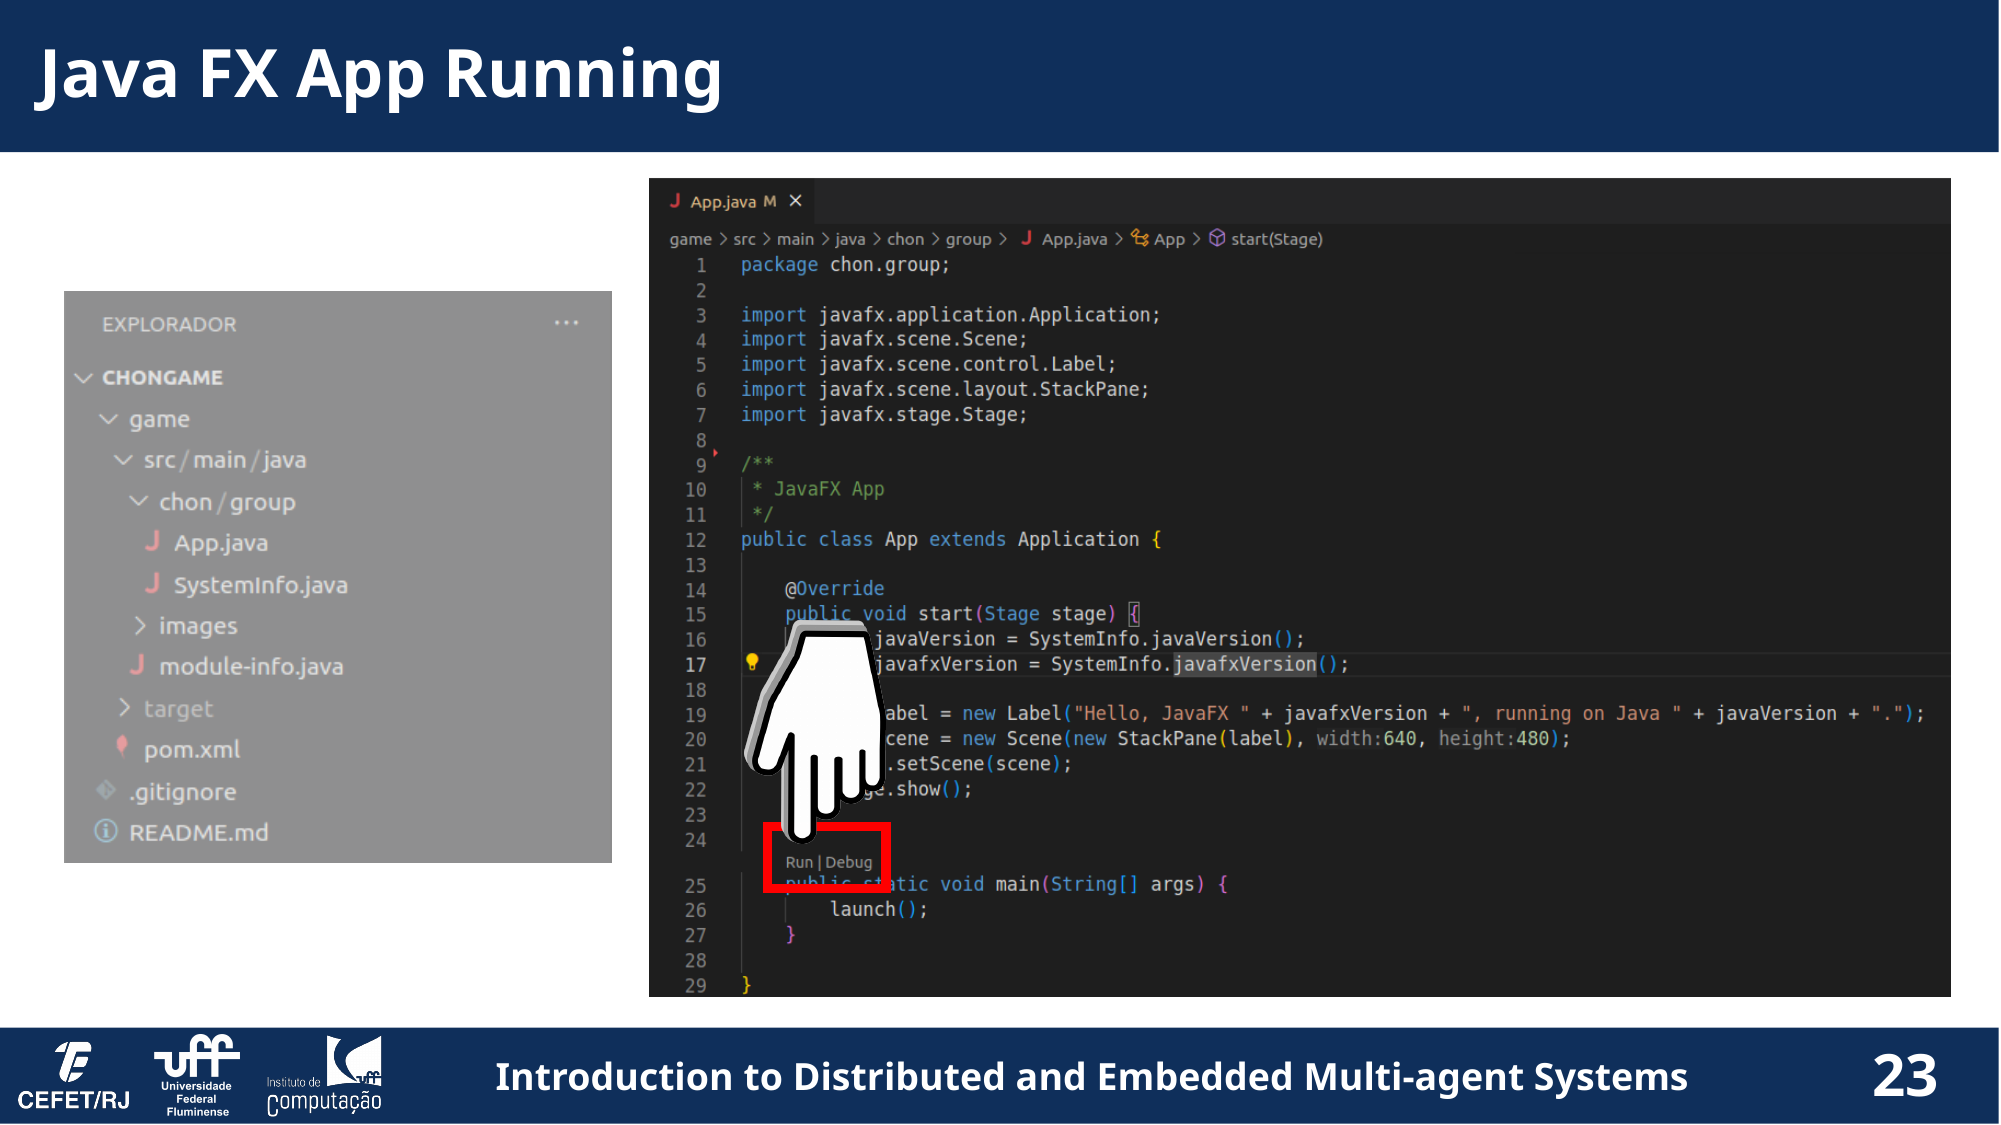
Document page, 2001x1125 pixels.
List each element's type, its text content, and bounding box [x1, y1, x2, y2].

picture [649, 177, 1951, 997]
picture [64, 291, 612, 863]
picture [18, 1021, 129, 1125]
picture [153, 1033, 241, 1121]
text_box Java FX App Running [25, 23, 1999, 119]
picture [265, 1033, 383, 1117]
